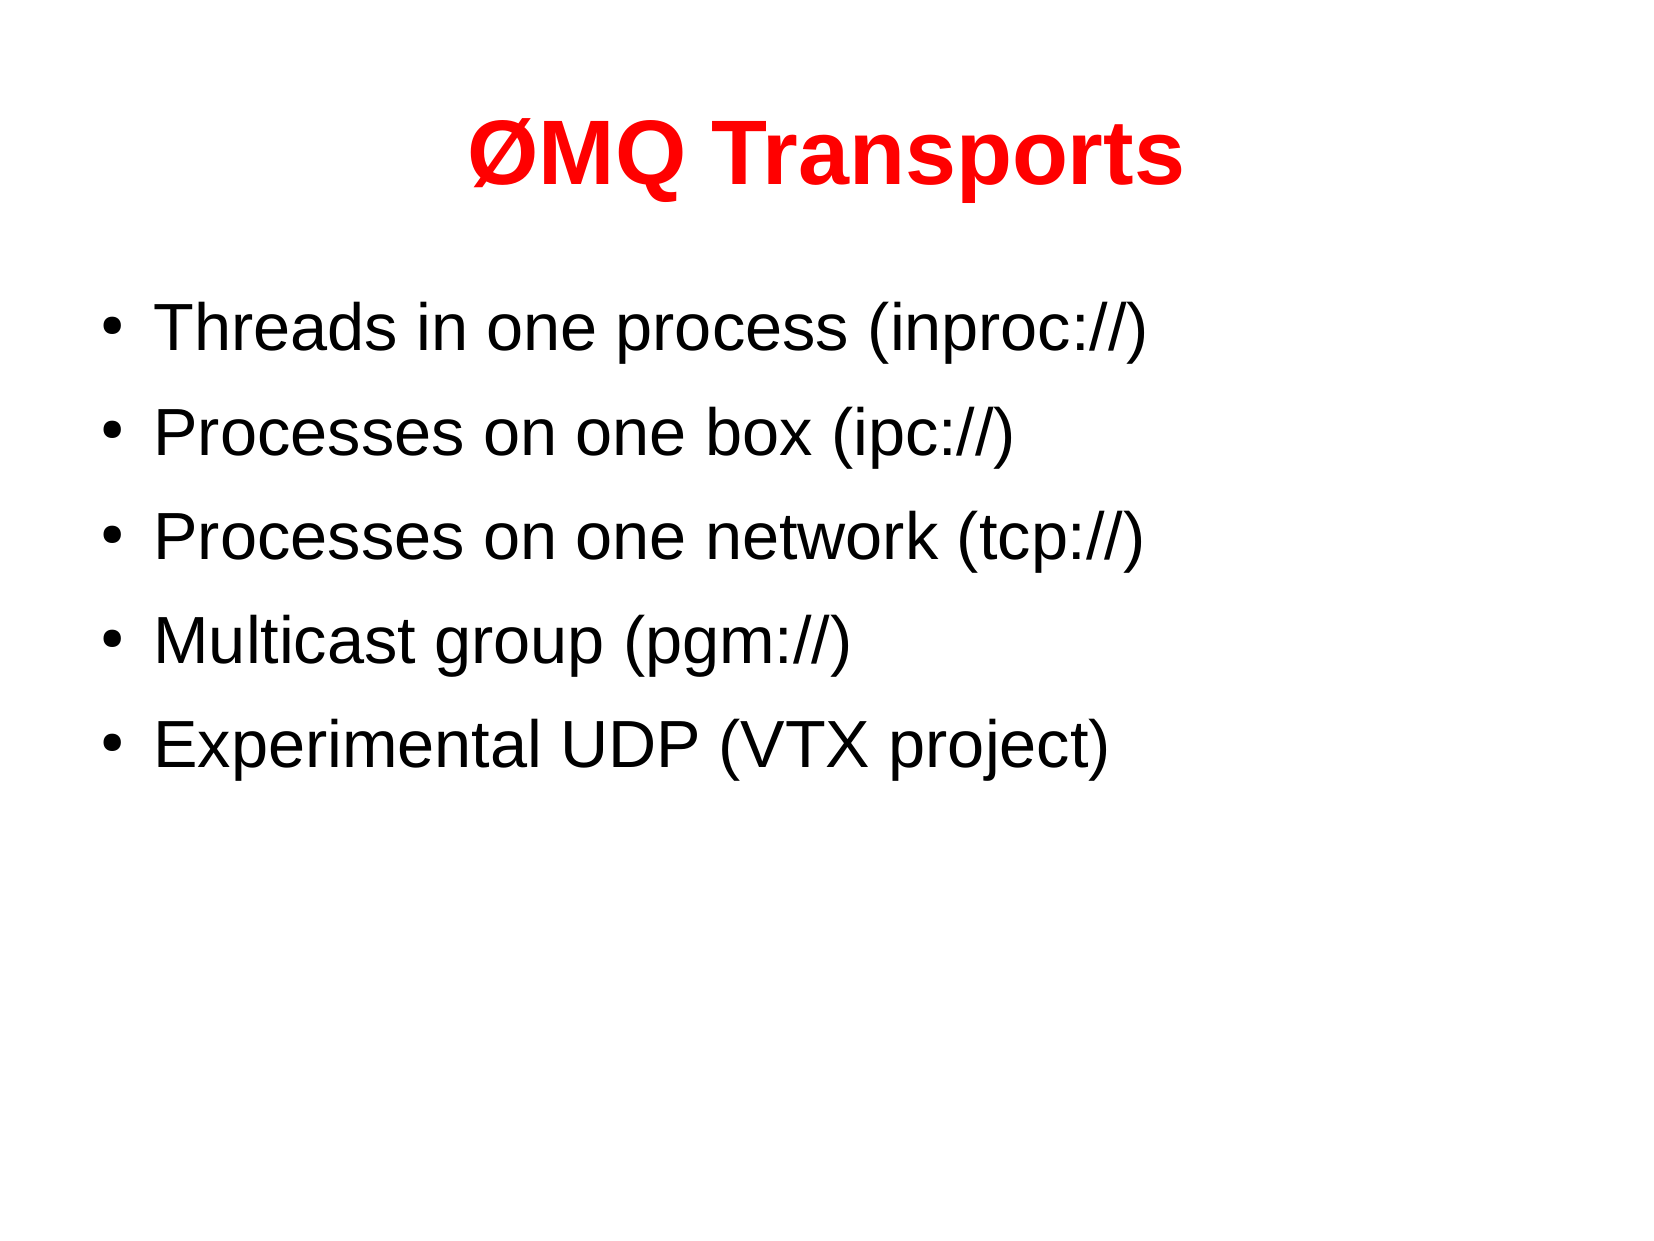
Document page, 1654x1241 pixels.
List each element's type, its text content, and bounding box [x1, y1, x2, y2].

list Threads in one process (inproc://) Processes on one box (ipc://) Processes on one network (tcp://) Multicast group (pgm://) Experimental UDP (VTX project) [82, 290, 1571, 1109]
title ØMQ Transports [82, 49, 1571, 257]
